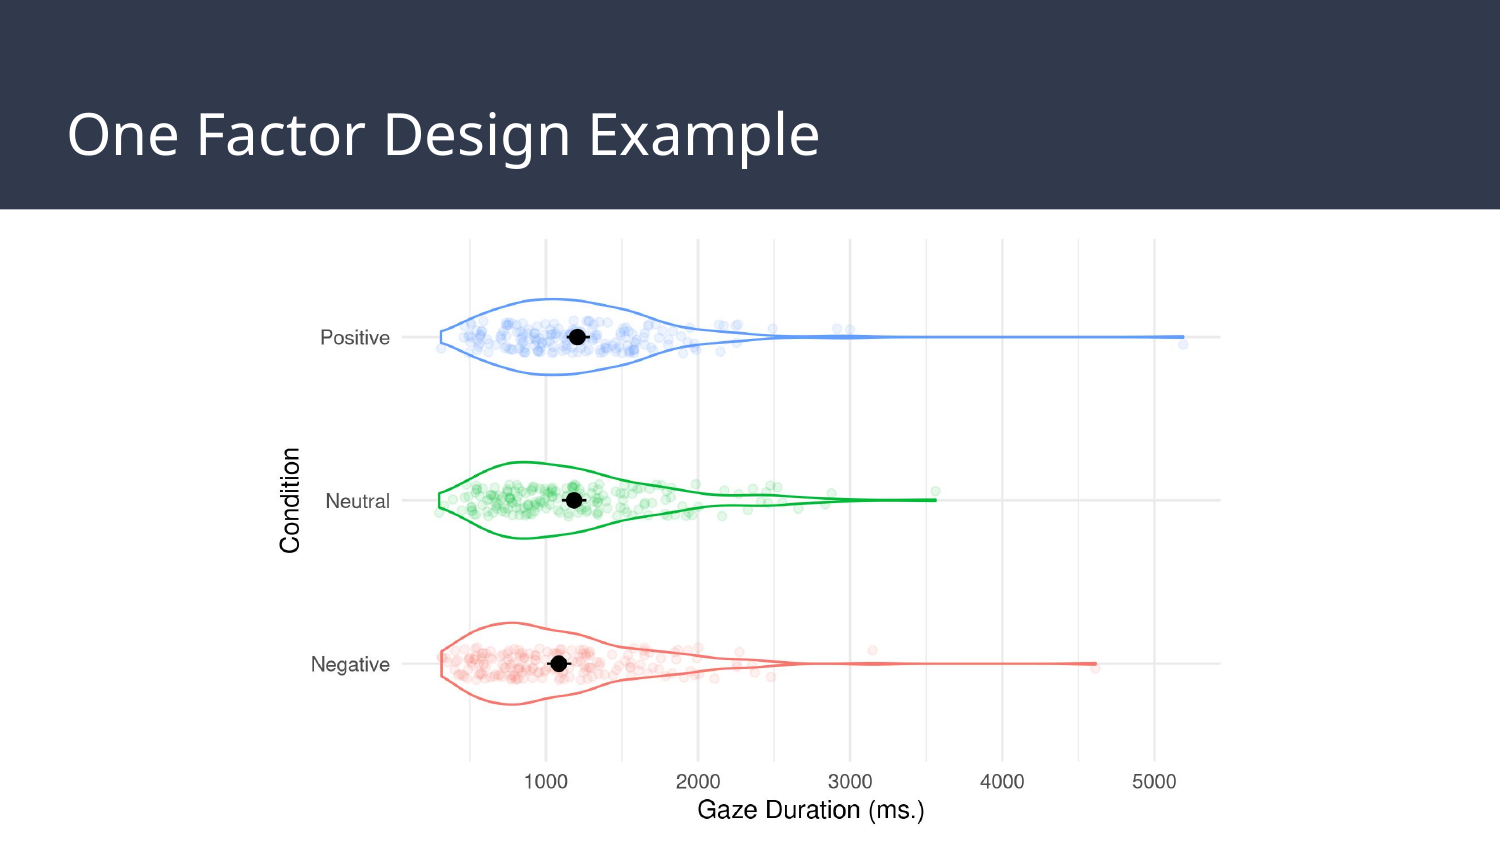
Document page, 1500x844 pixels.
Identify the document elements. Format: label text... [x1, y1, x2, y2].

title One Factor Design Example [51, 82, 1449, 185]
picture [267, 226, 1233, 837]
